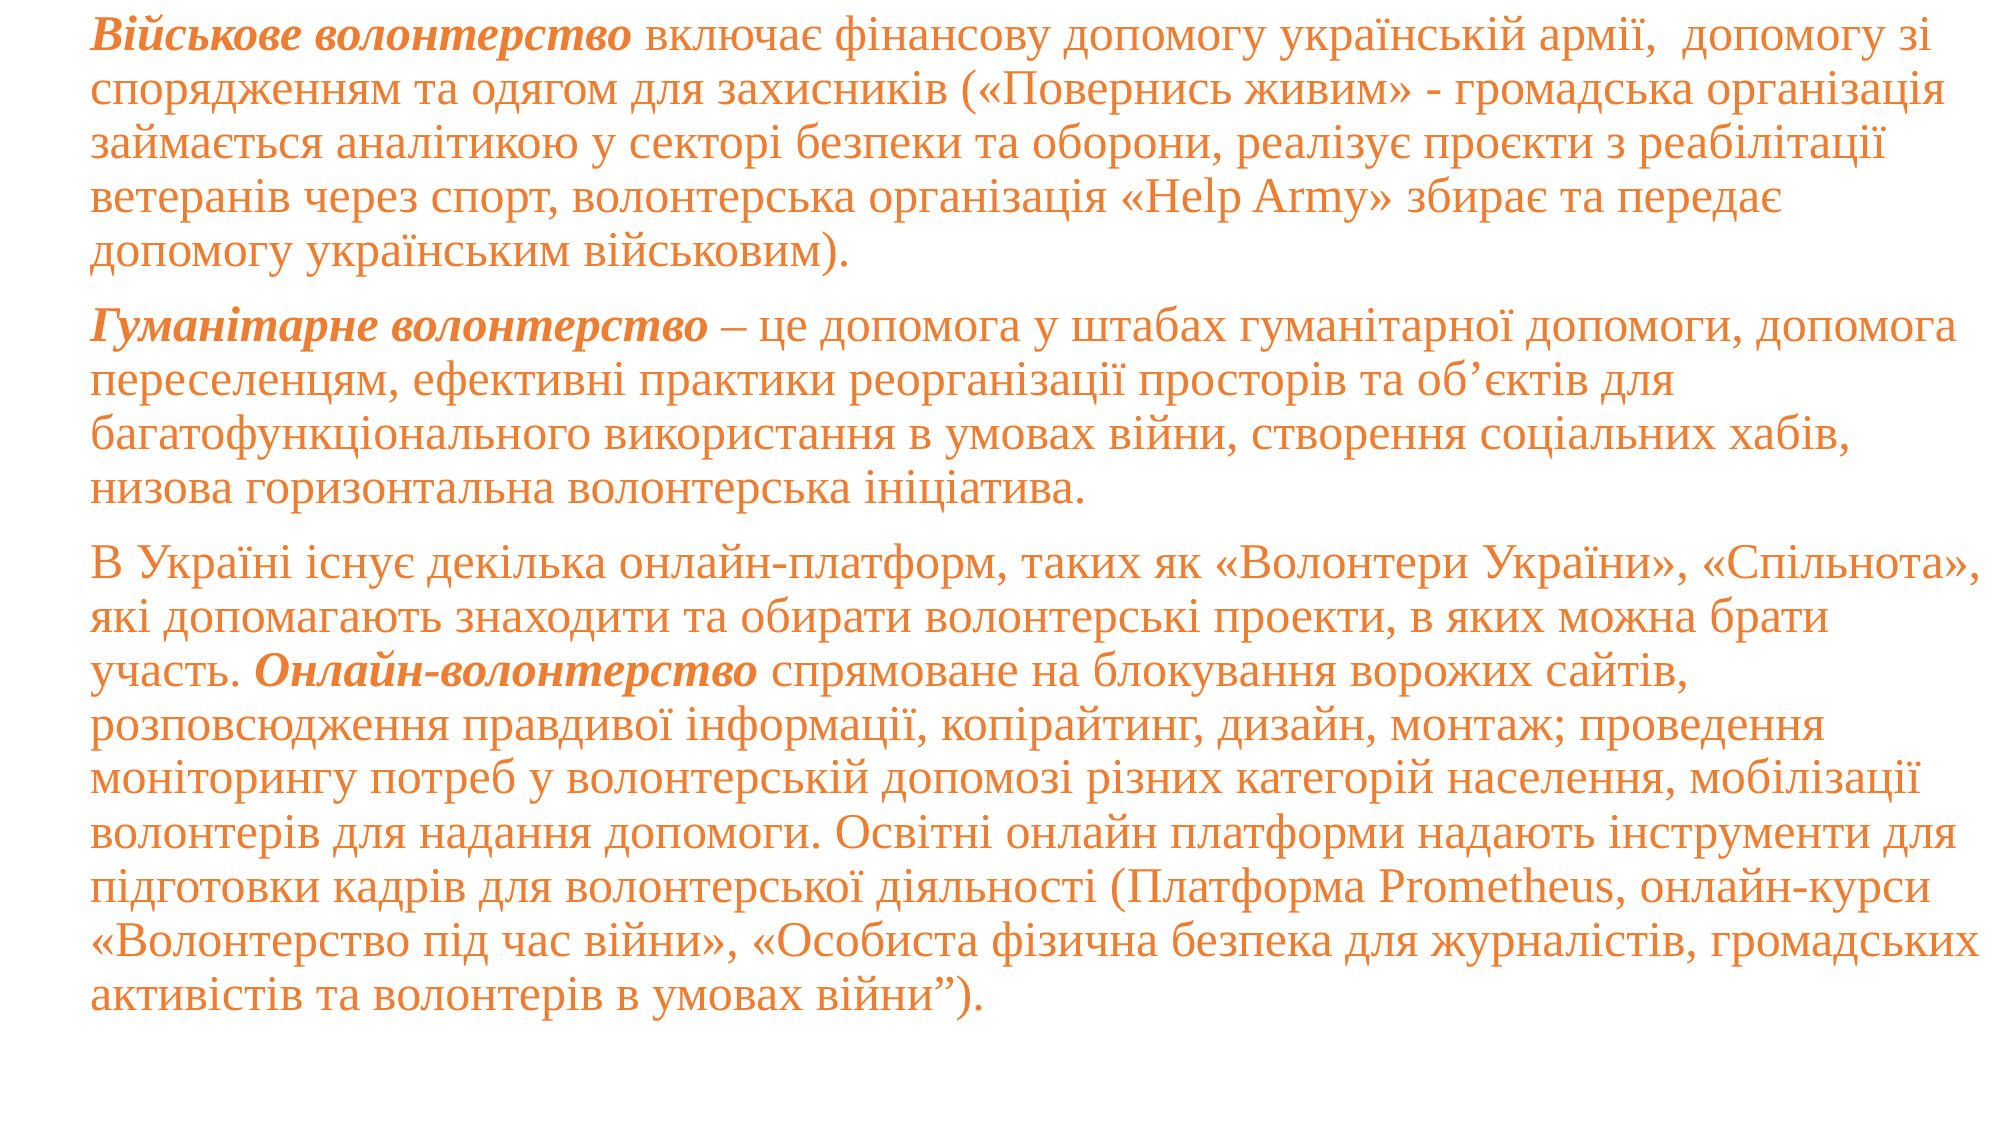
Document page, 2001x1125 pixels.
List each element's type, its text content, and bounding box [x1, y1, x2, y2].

list Військове волонтерство включає фінансову допомогу українській армії, допомогу зі спорядженням та одягом для захисників («Повернись живим» - громадська організація займається аналітикою у секторі безпеки та оборони, реалізує проєкти з реабілітації ветеранів через спорт, волонтерська організація «Help Army» збирає та передає допомогу українським військовим). Гуманітарне волонтерство – це допомога у штабах гуманітарної допомоги, допомога переселенцям, ефективні практики реорганізації просторів та об’єктів для багатофункціонального використання в умовах війни, створення соціальних хабів, низова горизонтальна волонтерська ініціатива. В Україні існує декілька онлайн-платформ, таких як «Волонтери України», «Спільнота», які допомагають знаходити та обирати волонтерські проекти, в яких можна брати участь. Онлайн-волонтерство спрямоване на блокування ворожих сайтів, розповсюдження правдивої інформації, копірайтинг, дизайн, монтаж; проведення моніторингу потреб у волонтерській допомозі різних категорій населення, мобілізації волонтерів для надання допомоги. Освітні онлайн платформи надають інструменти для підготовки кадрів для волонтерської діяльності (Платформа Prometheus, онлайн-курси «Волонтерство під час війни», «Особиста фізична безпека для журналістів, громадських активістів та волонтерів в умовах війни”). [0, 0, 2000, 1125]
